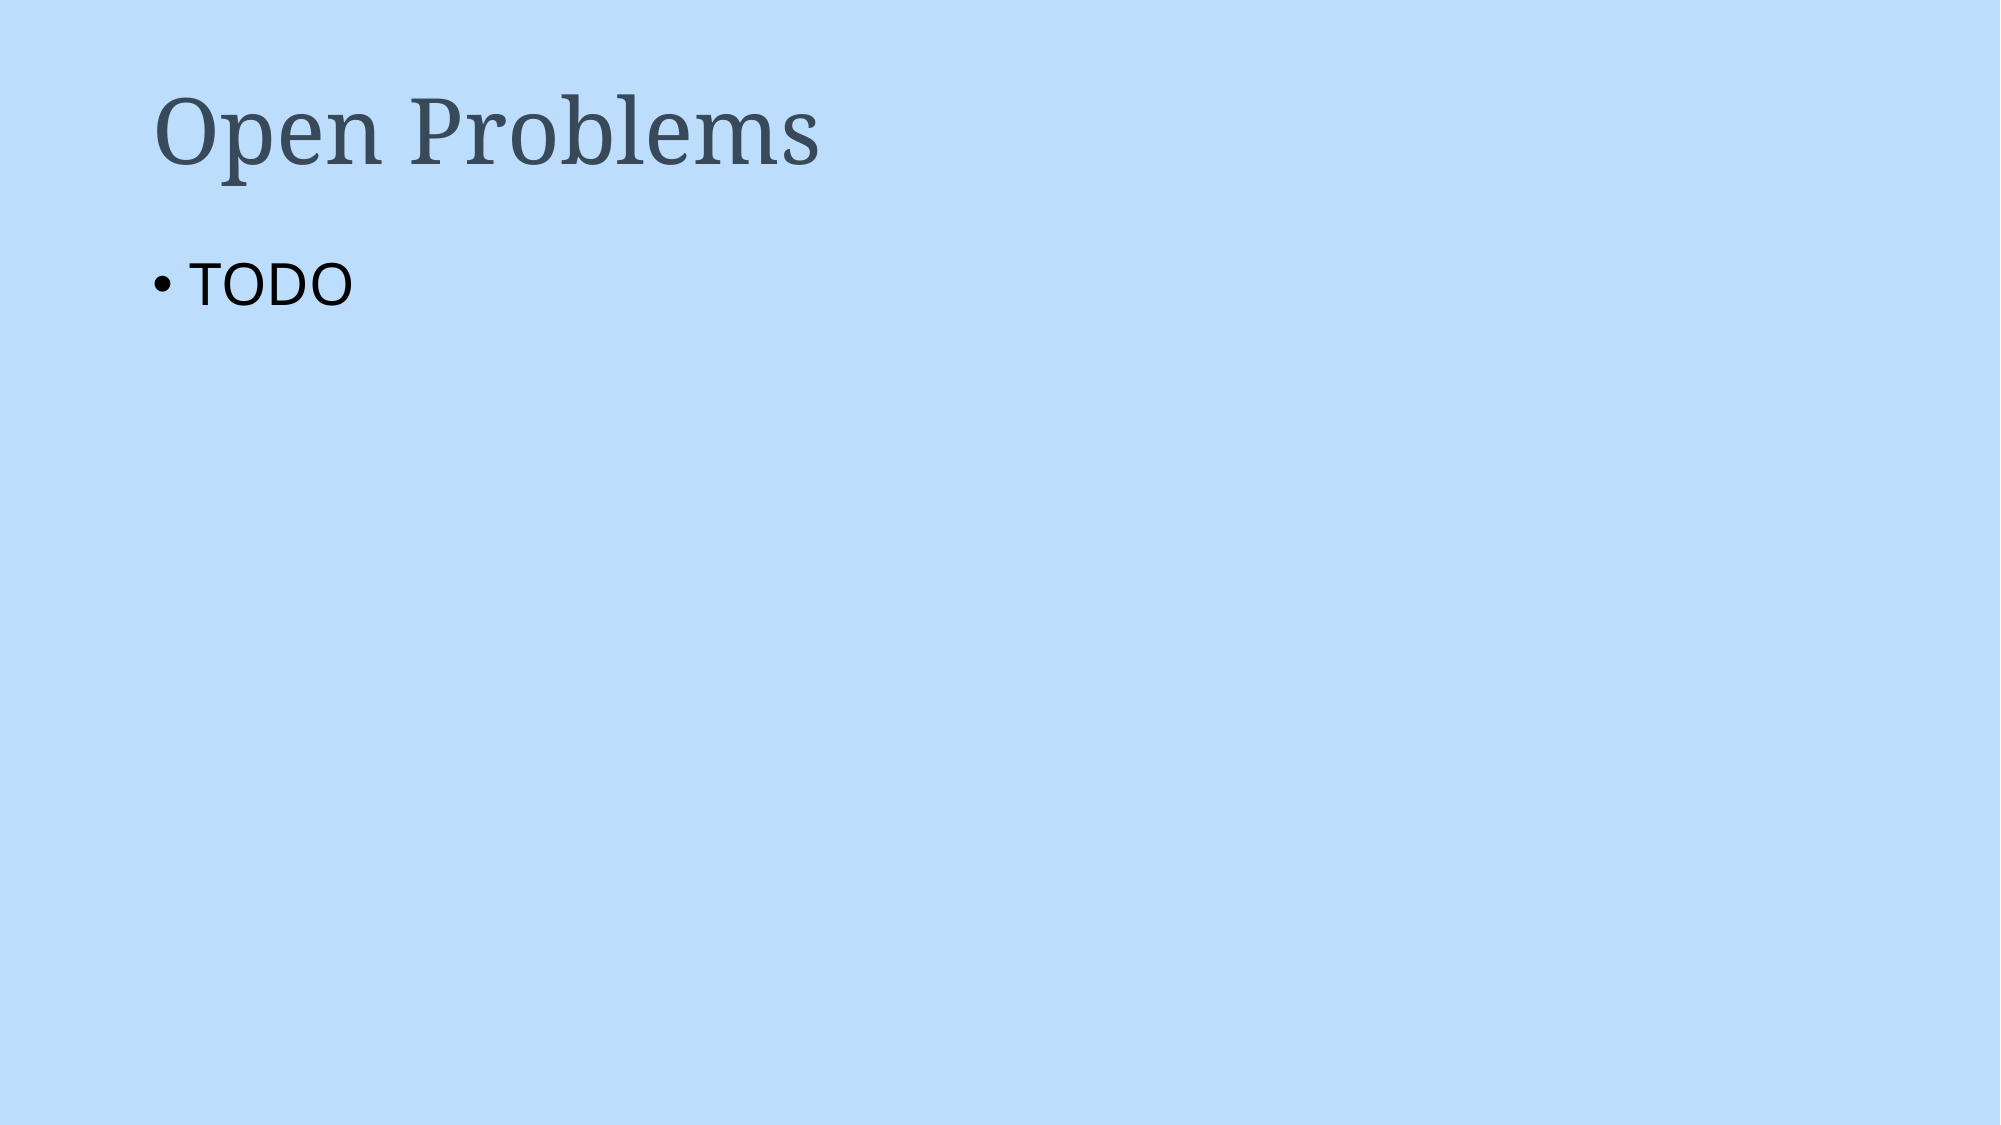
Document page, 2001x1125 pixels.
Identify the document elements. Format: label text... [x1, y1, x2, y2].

title Open Problems [137, 59, 1863, 211]
list TODO [137, 247, 1863, 1014]
